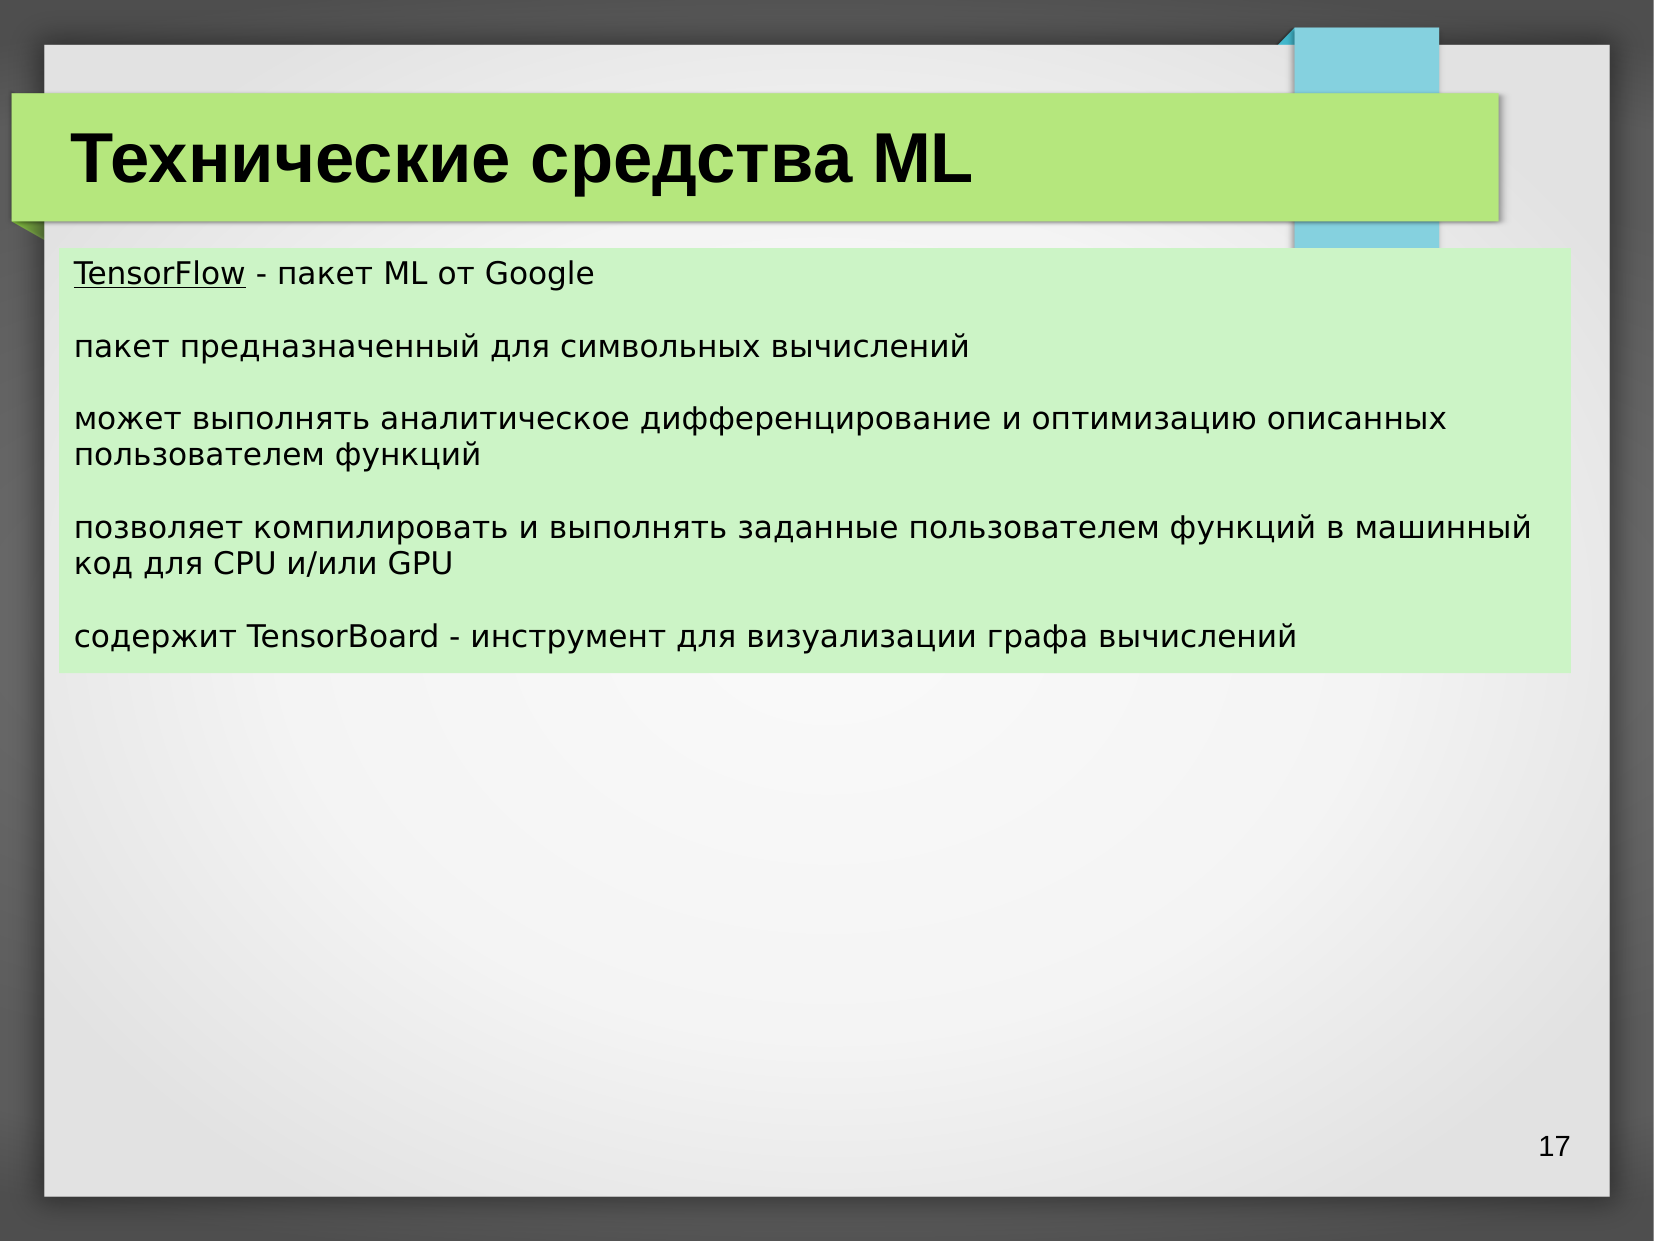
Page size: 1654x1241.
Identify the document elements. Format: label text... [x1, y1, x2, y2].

picture [0, 0, 1654, 1241]
title Технические средства ML [70, 118, 1205, 199]
text_box TensorFlow - пакет ML от Google пакет предназначенный для символьных вычислений может выполнять аналитическое дифференцирование и оптимизацию описанных пользователем функций позволяет компилировать и выполнять заданные пользователем функций в машинный код для CPU и/или GPU содержит TensorBoard - инструмент для визуализации графа вычислений [59, 248, 1571, 674]
